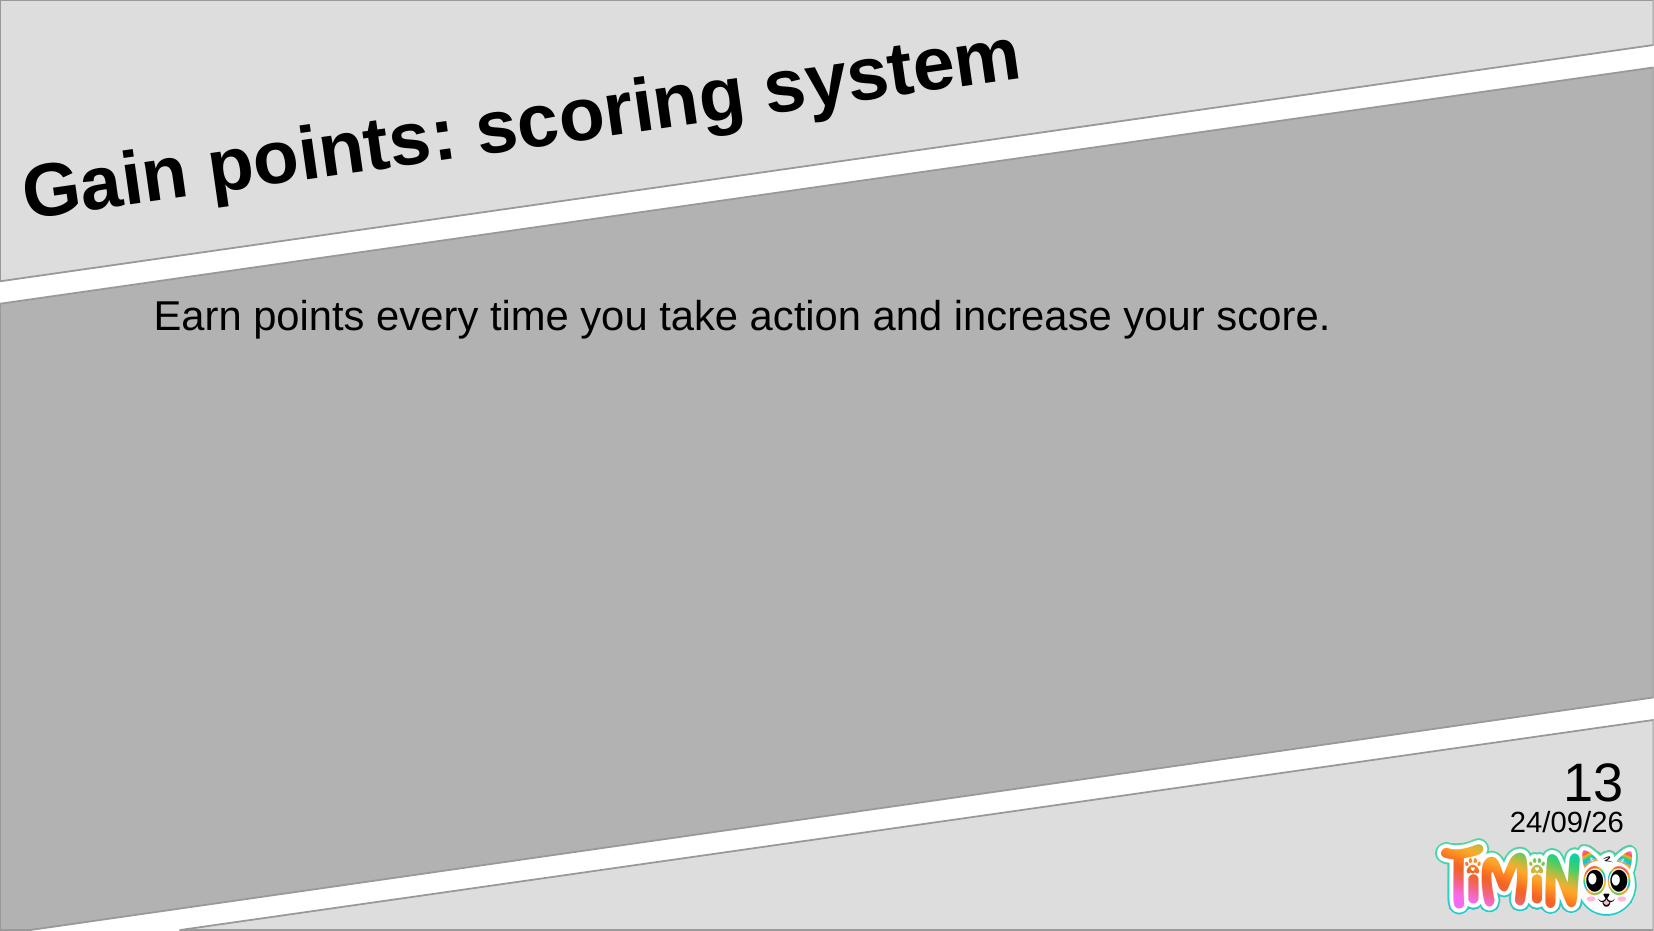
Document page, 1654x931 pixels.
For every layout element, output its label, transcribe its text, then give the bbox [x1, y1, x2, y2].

picture [1435, 838, 1638, 916]
list Earn points every time you take action and increase your score. [82, 292, 1538, 833]
title Gain points: scoring system [11, 0, 1496, 272]
